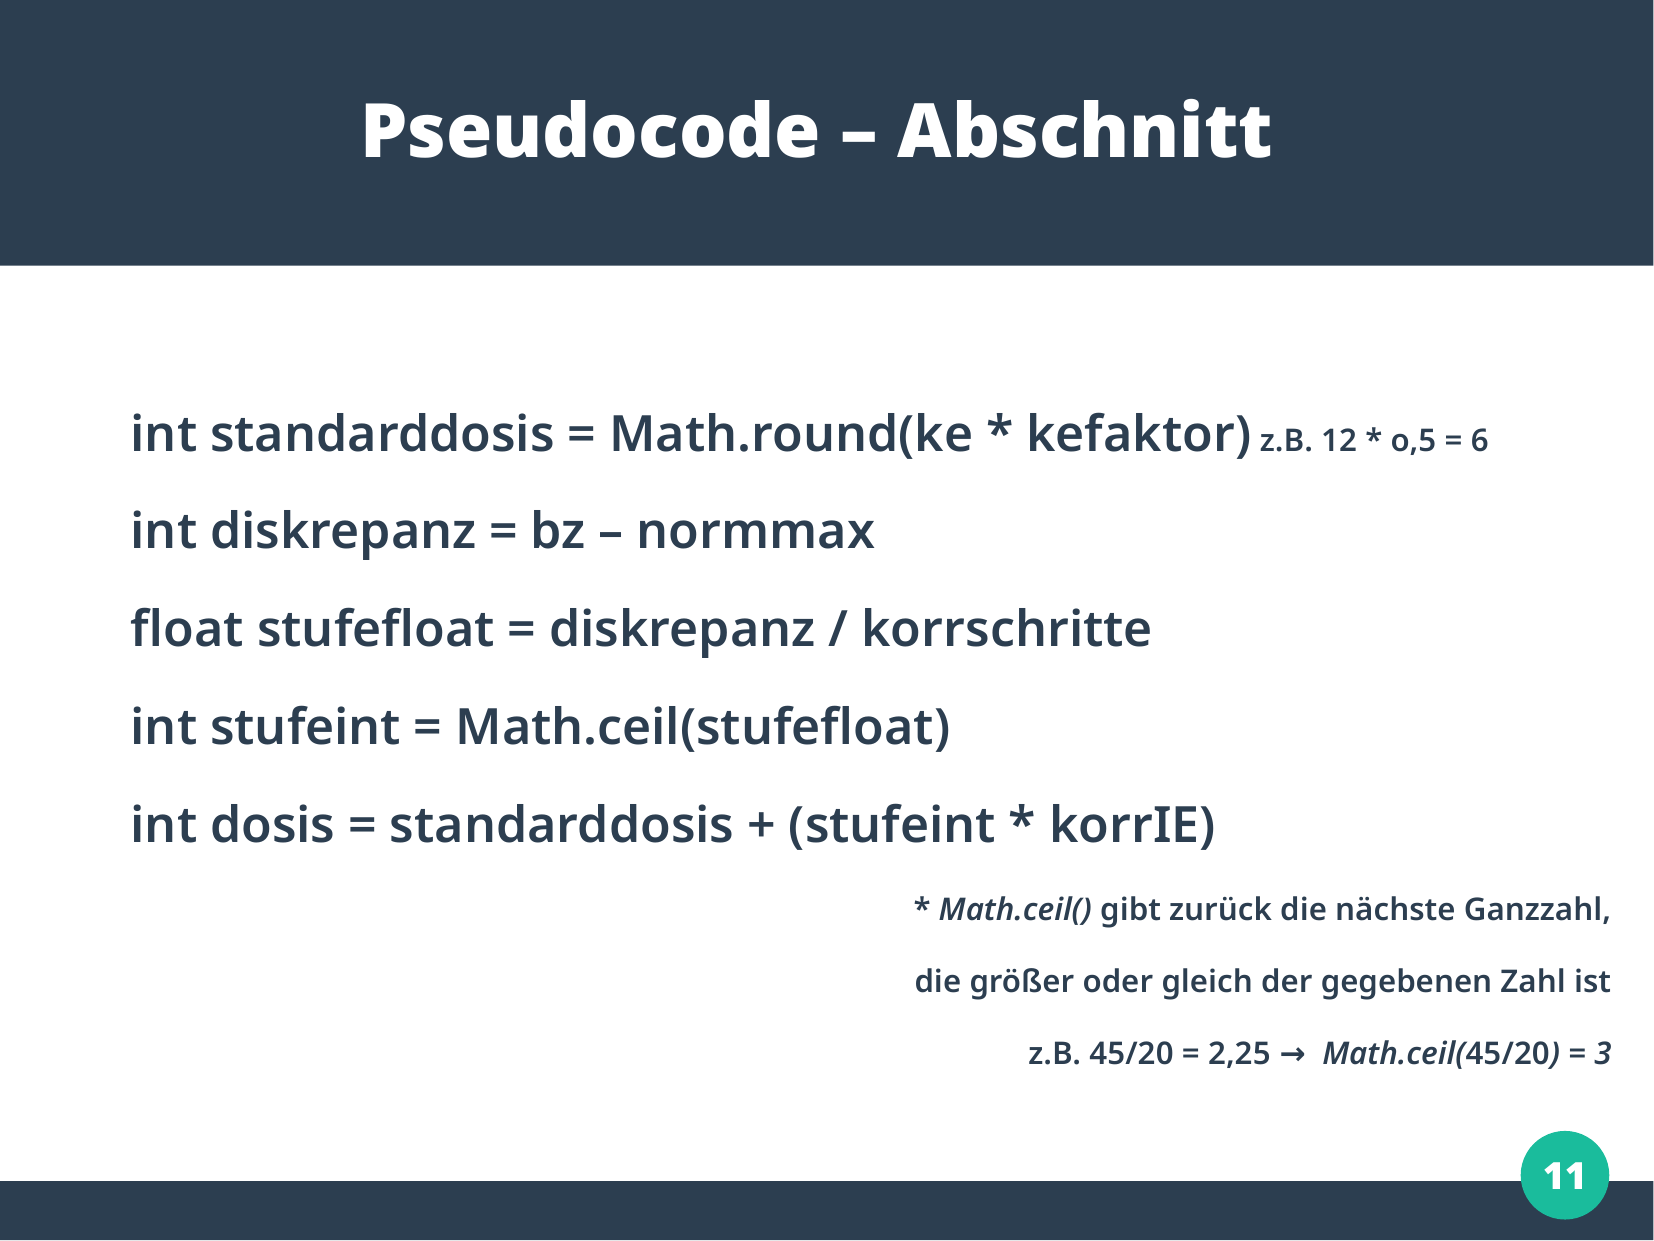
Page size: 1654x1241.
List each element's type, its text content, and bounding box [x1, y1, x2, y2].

title Pseudocode – Abschnitt [59, 49, 1595, 207]
list int standarddosis = Math.round(ke * kefaktor) z.B. 12 * o,5 = 6 int diskrepanz = bz – normmax float stufefloat = diskrepanz / korrschritte int stufeint = Math.ceil(stufefloat) int dosis = standarddosis + (stufeint * korrIE) * Math.ceil() gibt zurück die nächste Ganzzahl, die größer oder gleich der gegebenen Zahl ist z.B. 45/20 = 2,25 → Math.ceil(45/20) = 3 [60, 300, 1621, 1141]
